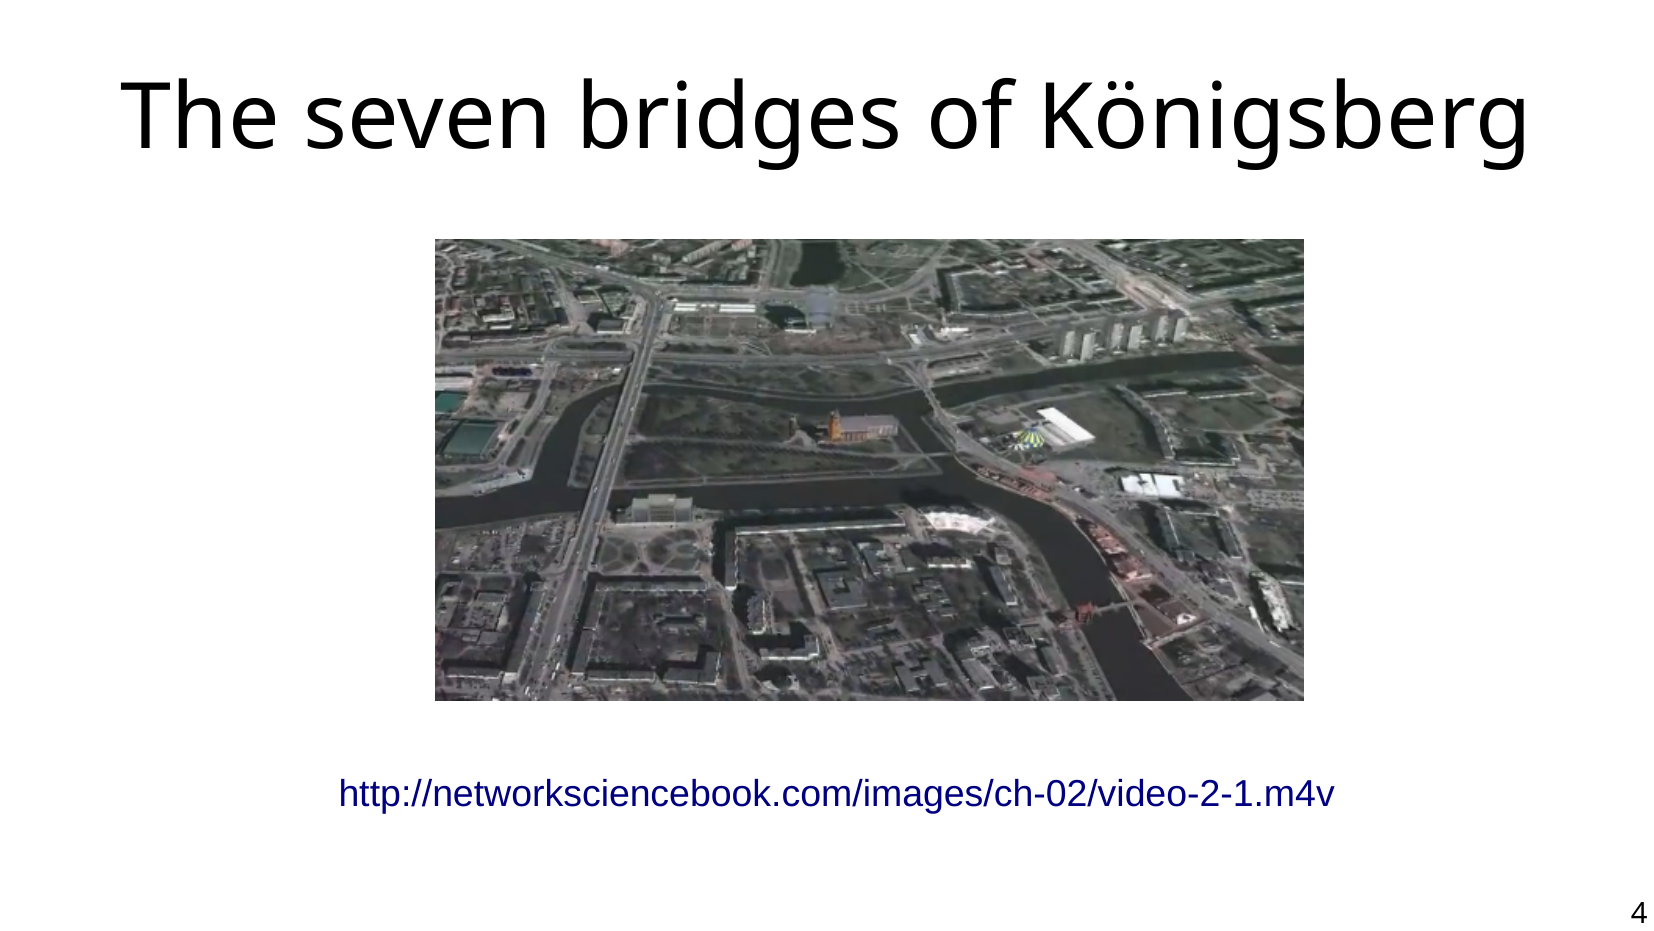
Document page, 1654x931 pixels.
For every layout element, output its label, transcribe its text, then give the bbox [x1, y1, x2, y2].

text_box http://networksciencebook.com/images/ch-02/video-2-1.m4v [323, 765, 1351, 822]
title The seven bridges of Königsberg [82, 1, 1571, 226]
picture [435, 239, 1304, 701]
